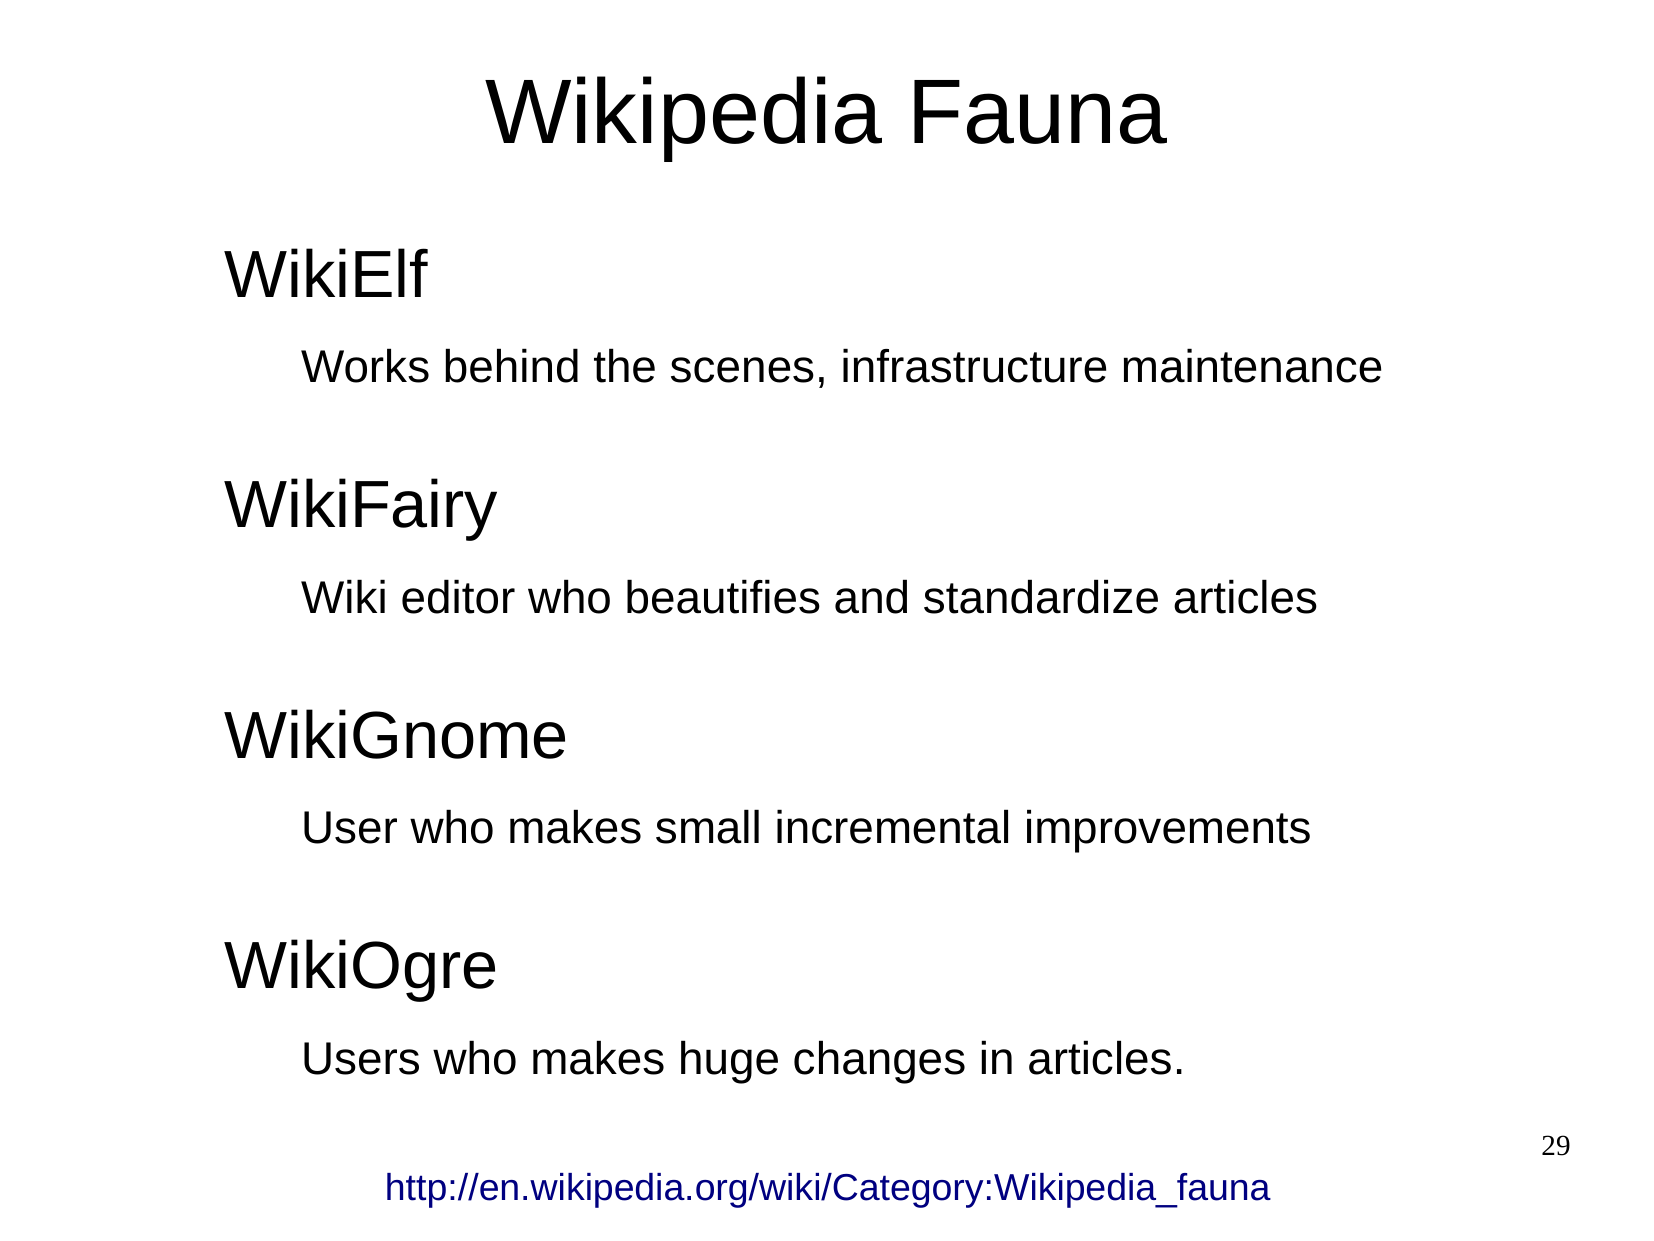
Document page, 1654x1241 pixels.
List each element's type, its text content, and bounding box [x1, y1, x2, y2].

title Wikipedia Fauna [82, 8, 1571, 216]
list WikiElf Works behind the scenes, infrastructure maintenance WikiFairy Wiki editor who beautifies and standardize articles WikiGnome User who makes small incremental improvements WikiOgre Users who makes huge changes in articles. [206, 237, 1501, 1083]
text_box http://en.wikipedia.org/wiki/Category:Wikipedia_fauna [370, 1158, 1313, 1216]
